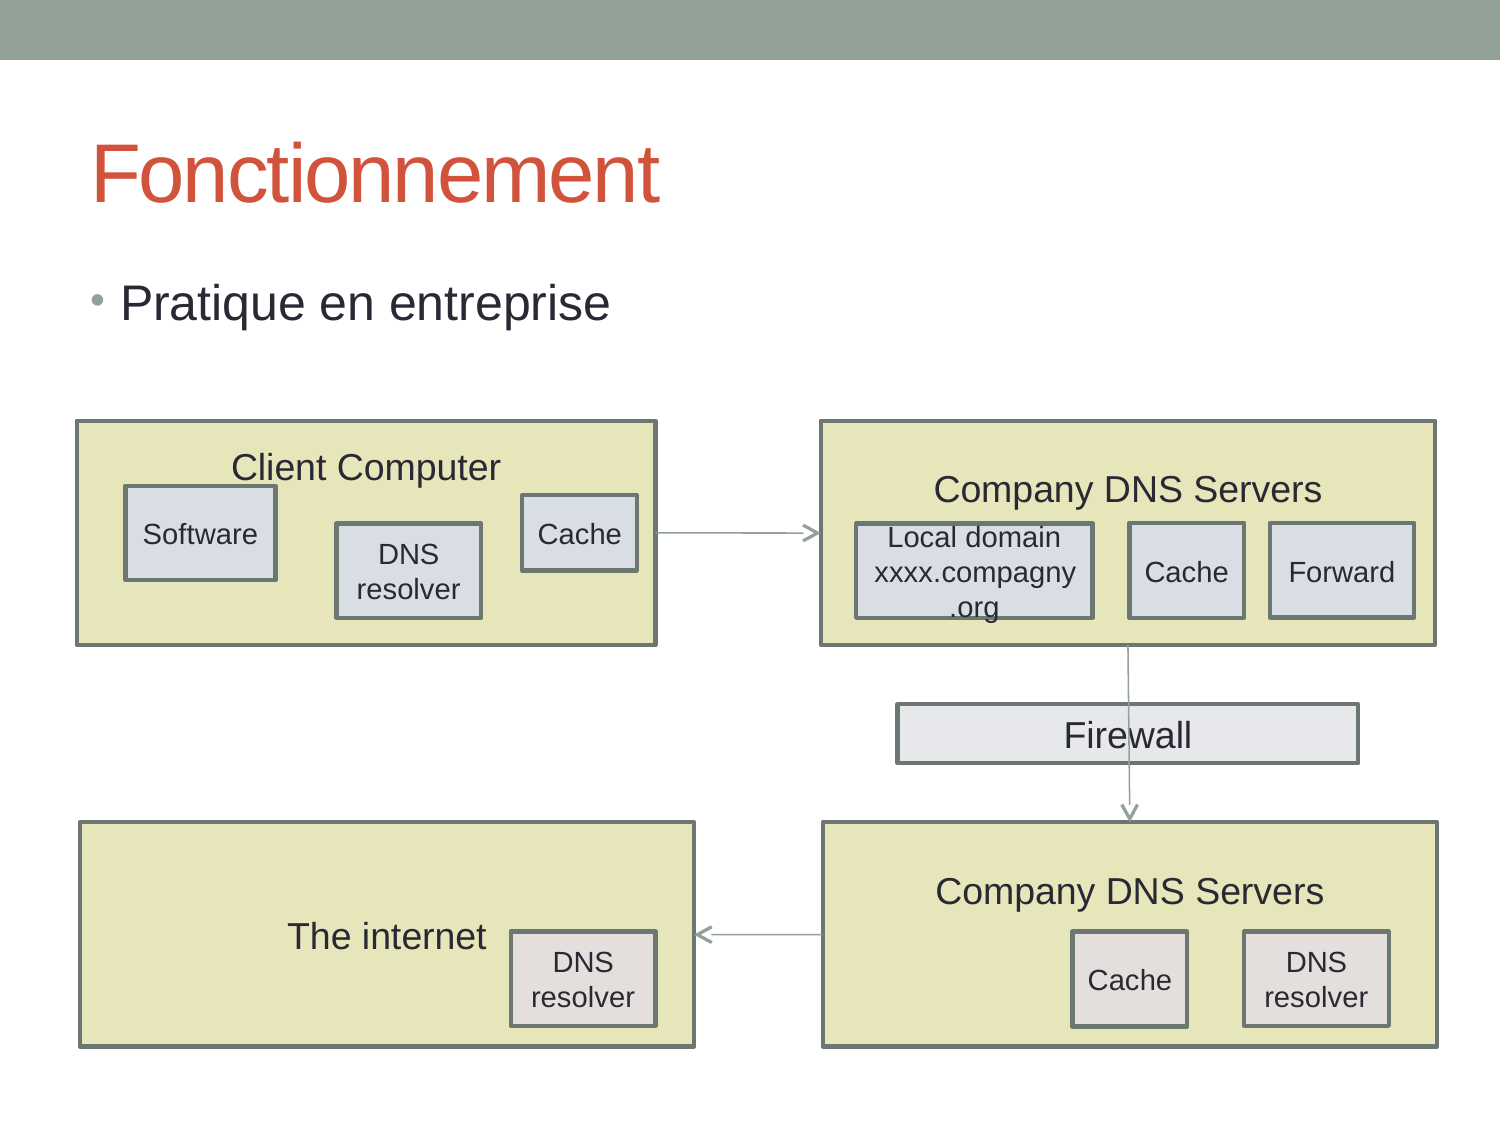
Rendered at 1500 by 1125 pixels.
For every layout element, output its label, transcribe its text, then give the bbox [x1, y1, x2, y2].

text_box Firewall [897, 704, 1128, 764]
text_box Company DNS Servers [822, 822, 1437, 1047]
text_box DNS resolver [1244, 931, 1389, 1026]
text_box DNS resolver [336, 523, 482, 618]
text_box Company DNS Servers [820, 420, 1436, 646]
text_box The internet [79, 822, 695, 1047]
text_box Forward [1269, 523, 1415, 618]
text_box Client Computer [76, 420, 656, 646]
text_box Software [125, 485, 276, 581]
text_box Local domain xxxx.compagny.org [856, 523, 1093, 618]
text_box Cache [522, 495, 637, 571]
text_box DNS resolver [510, 931, 656, 1026]
text_box Firewall [1130, 704, 1359, 764]
text_box Cache [1072, 931, 1188, 1027]
text_box Cache [1129, 522, 1245, 618]
title Fonctionnement [75, 87, 1425, 250]
list Pratique en entreprise [75, 262, 1425, 1063]
